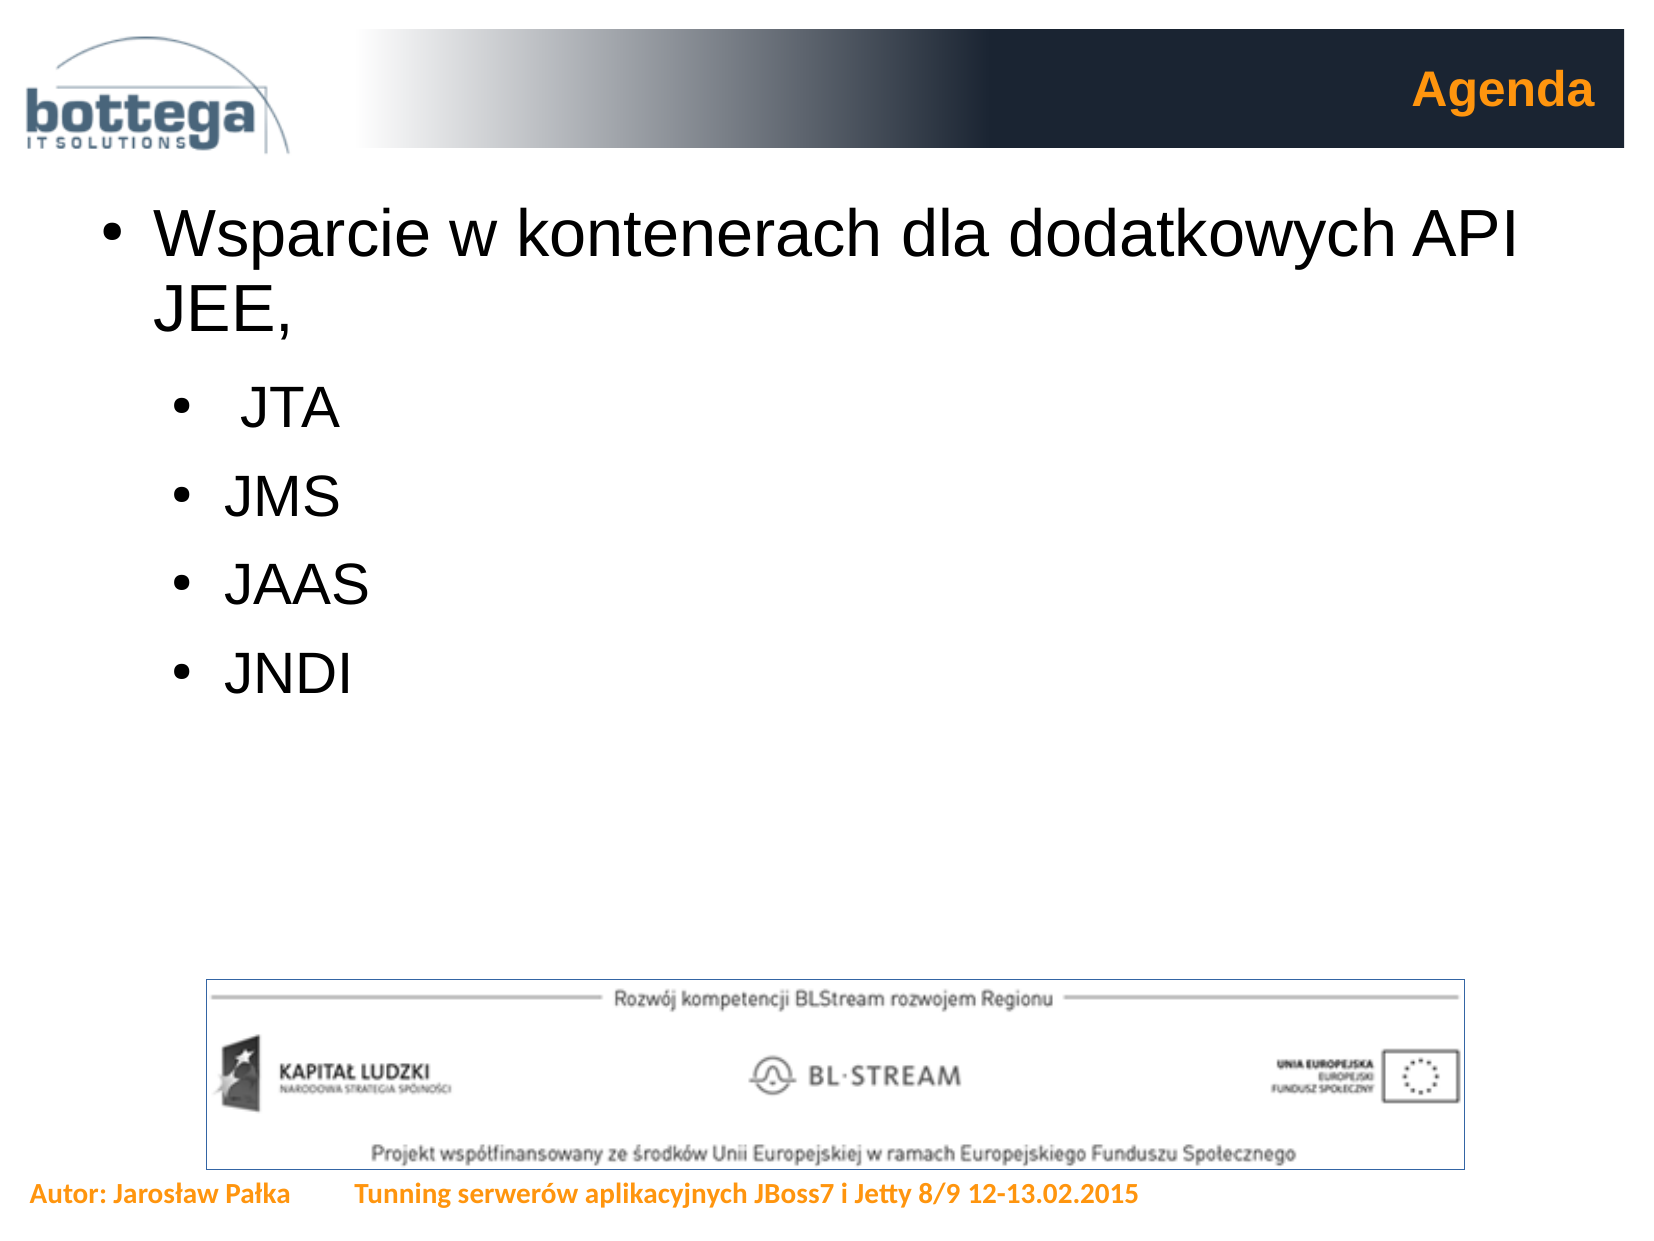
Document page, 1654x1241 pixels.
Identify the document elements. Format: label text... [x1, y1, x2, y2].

picture [207, 1015, 1464, 1169]
title Agenda [354, 29, 1625, 148]
list Wsparcie w kontenerach dla dodatkowych API JEE, JTA JMS JAAS JNDI [82, 195, 1571, 1015]
picture [17, 29, 296, 160]
